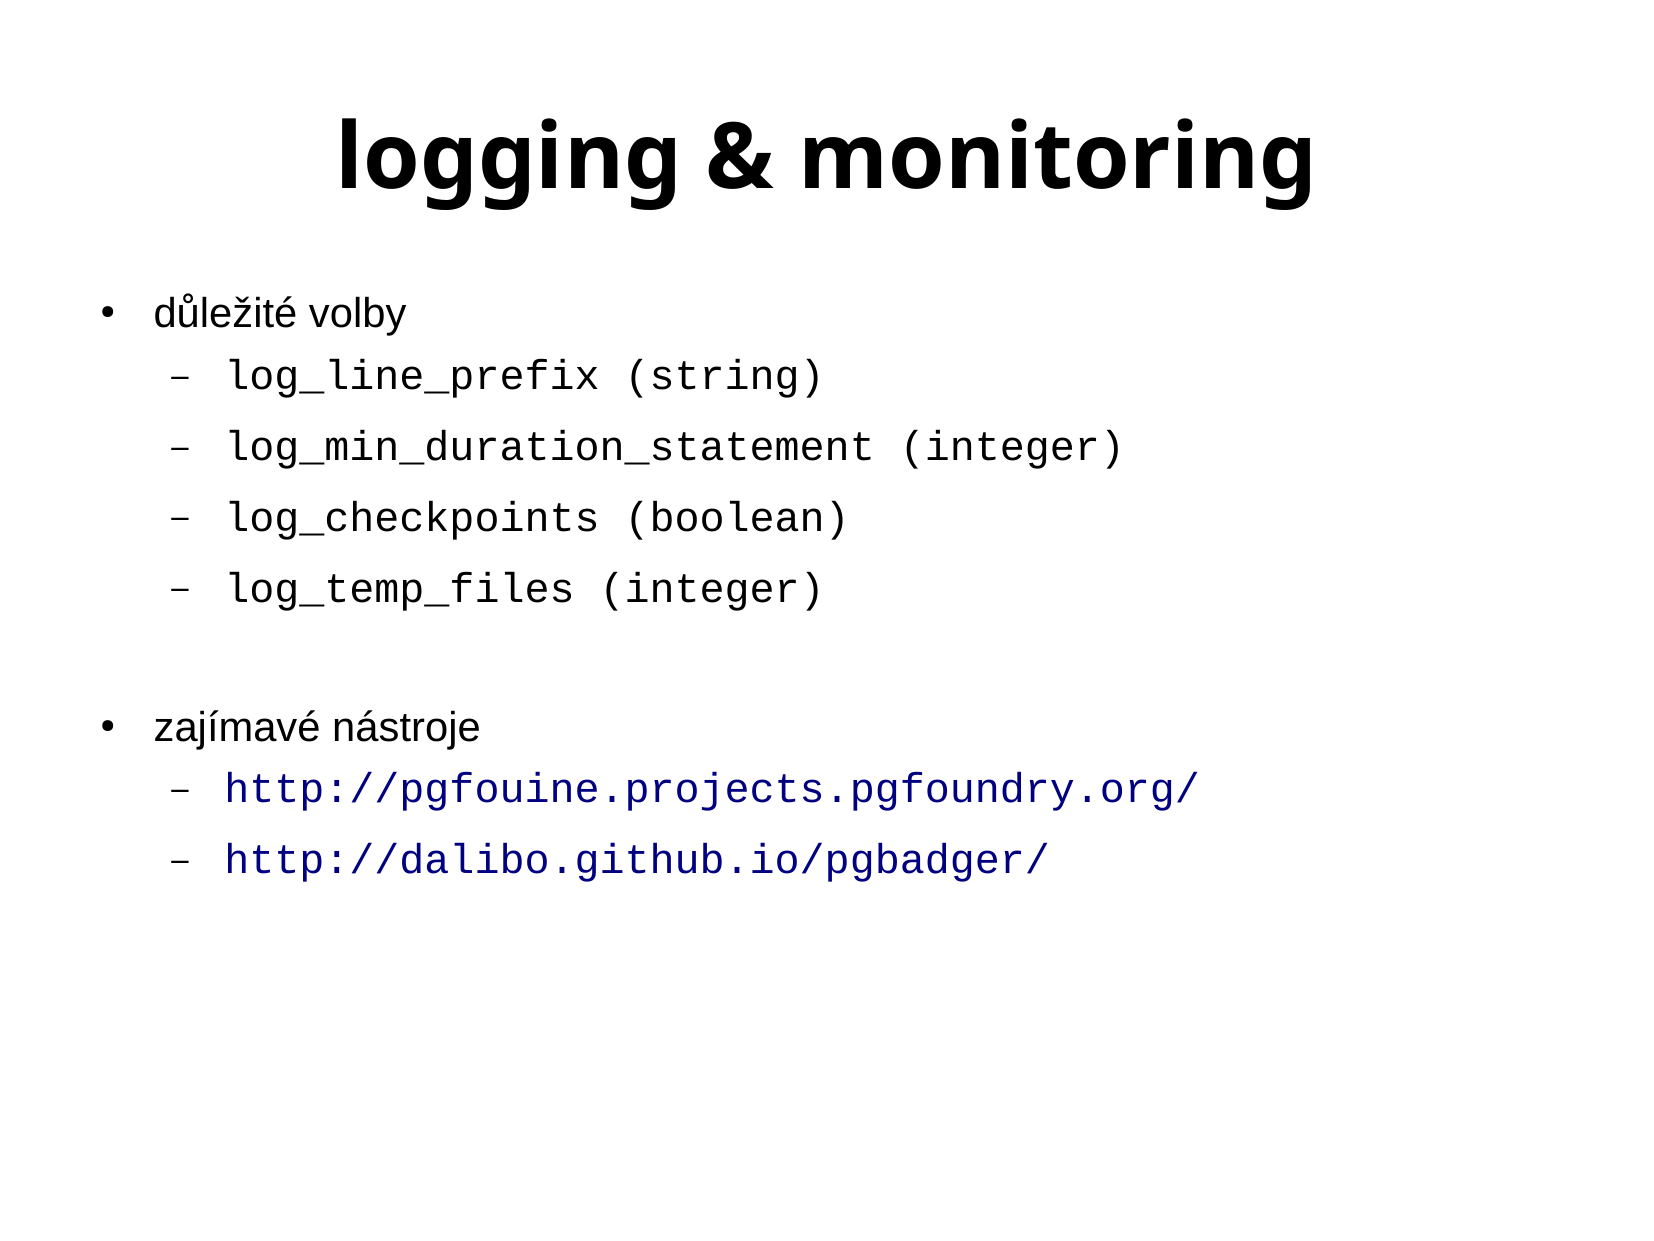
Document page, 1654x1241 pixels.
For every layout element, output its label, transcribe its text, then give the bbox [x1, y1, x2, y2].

title logging & monitoring [82, 49, 1571, 257]
list důležité volby log_line_prefix (string) log_min_duration_statement (integer) log_checkpoints (boolean) log_temp_files (integer) zajímavé nástroje http://pgfouine.projects.pgfoundry.org/ http://dalibo.github.io/pgbadger/ [82, 290, 1538, 1111]
